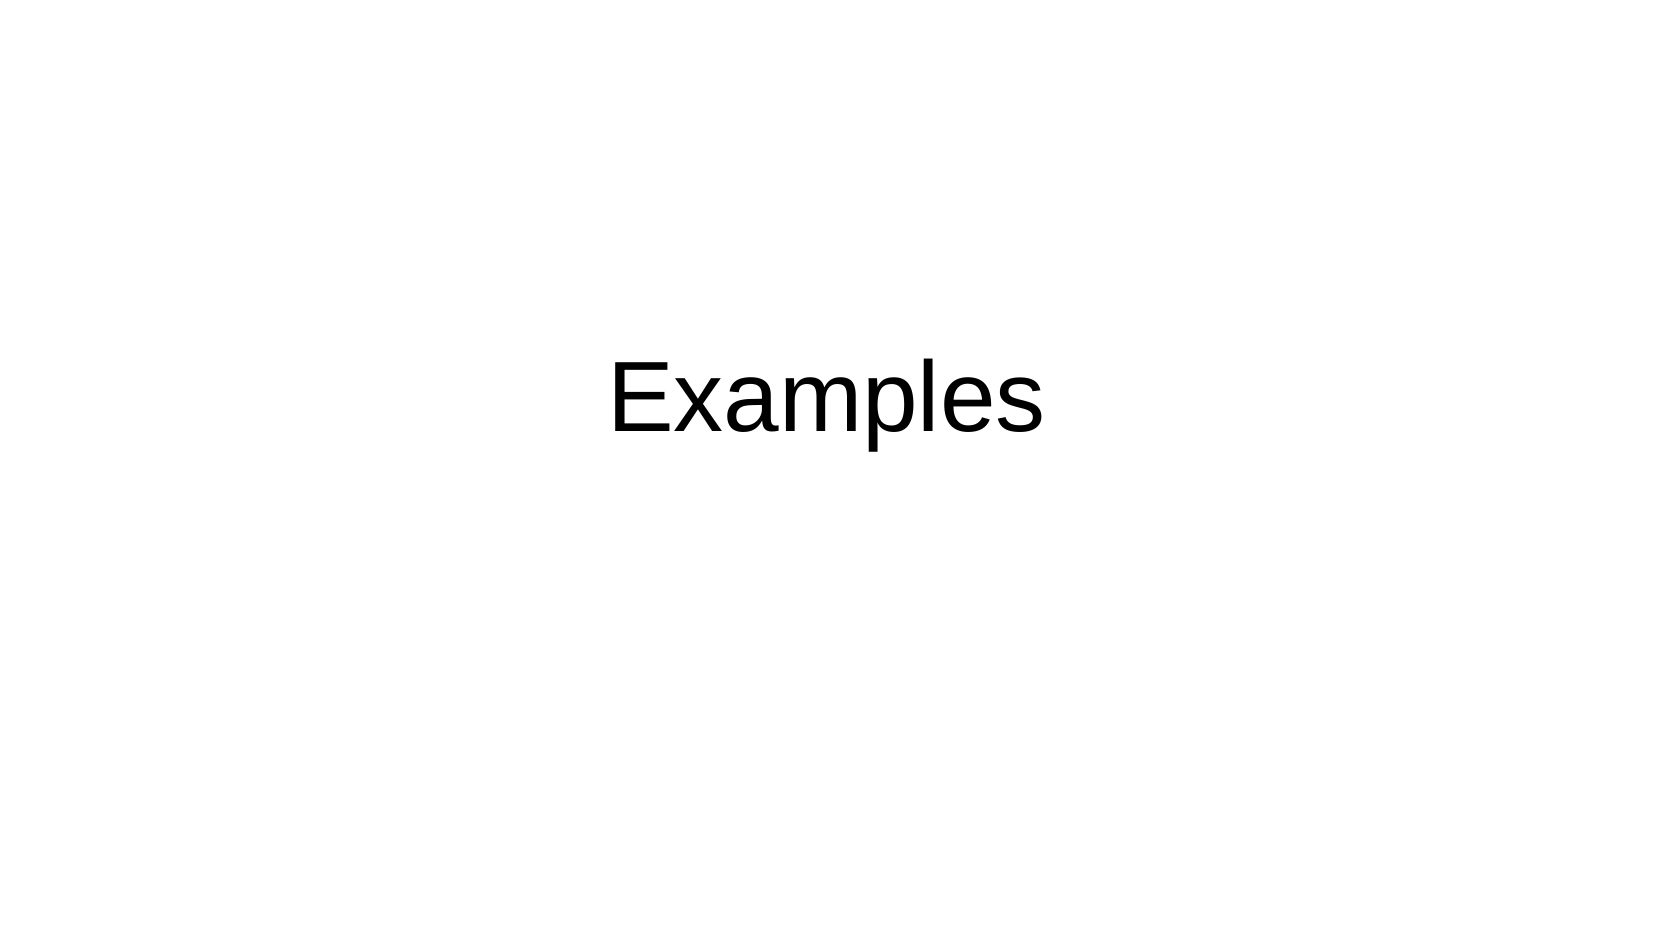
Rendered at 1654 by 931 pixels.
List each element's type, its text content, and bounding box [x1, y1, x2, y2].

subtitle Examples [82, 37, 1571, 757]
